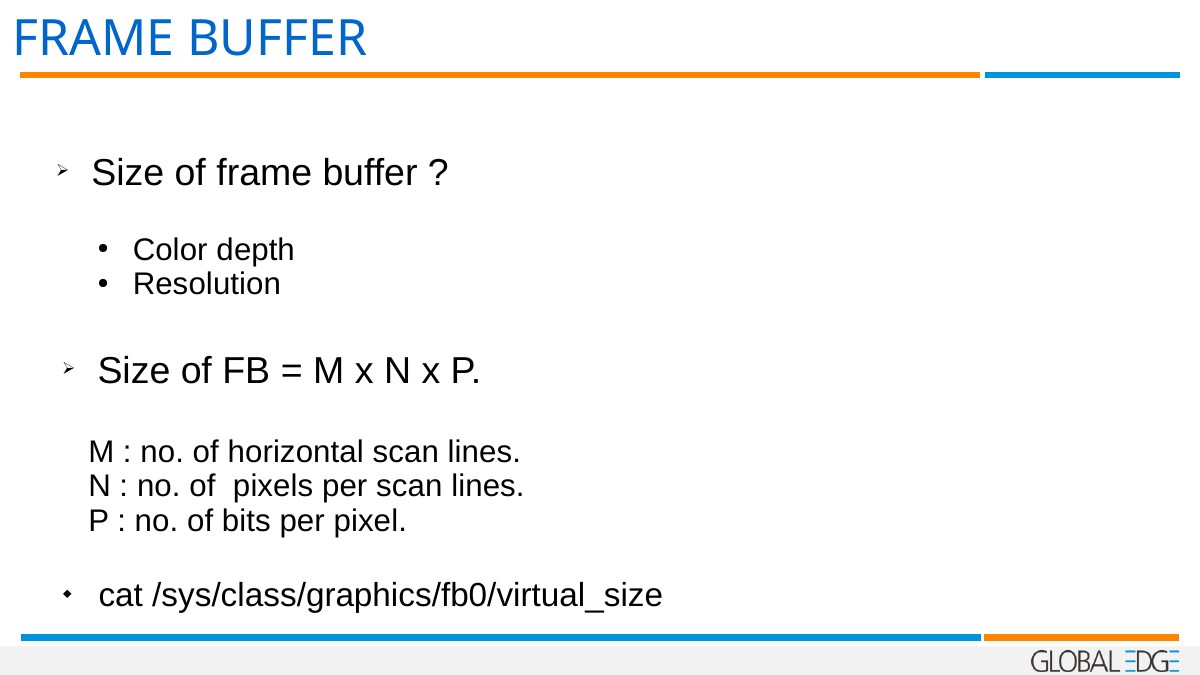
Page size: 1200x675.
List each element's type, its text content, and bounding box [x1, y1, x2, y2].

text_box Size of frame buffer ? [41, 143, 573, 201]
text_box Size of FB = M x N x P. M : no. of horizontal scan lines. N : no. of pixels per scan lines. P : no. of bits per pixel. [47, 342, 934, 579]
text_box cat /sys/class/graphics/fb0/virtual_size [48, 568, 713, 626]
picture [1031, 650, 1179, 672]
title FRAME BUFFER [12, 6, 1088, 66]
text_box Color depth Resolution [82, 224, 686, 310]
